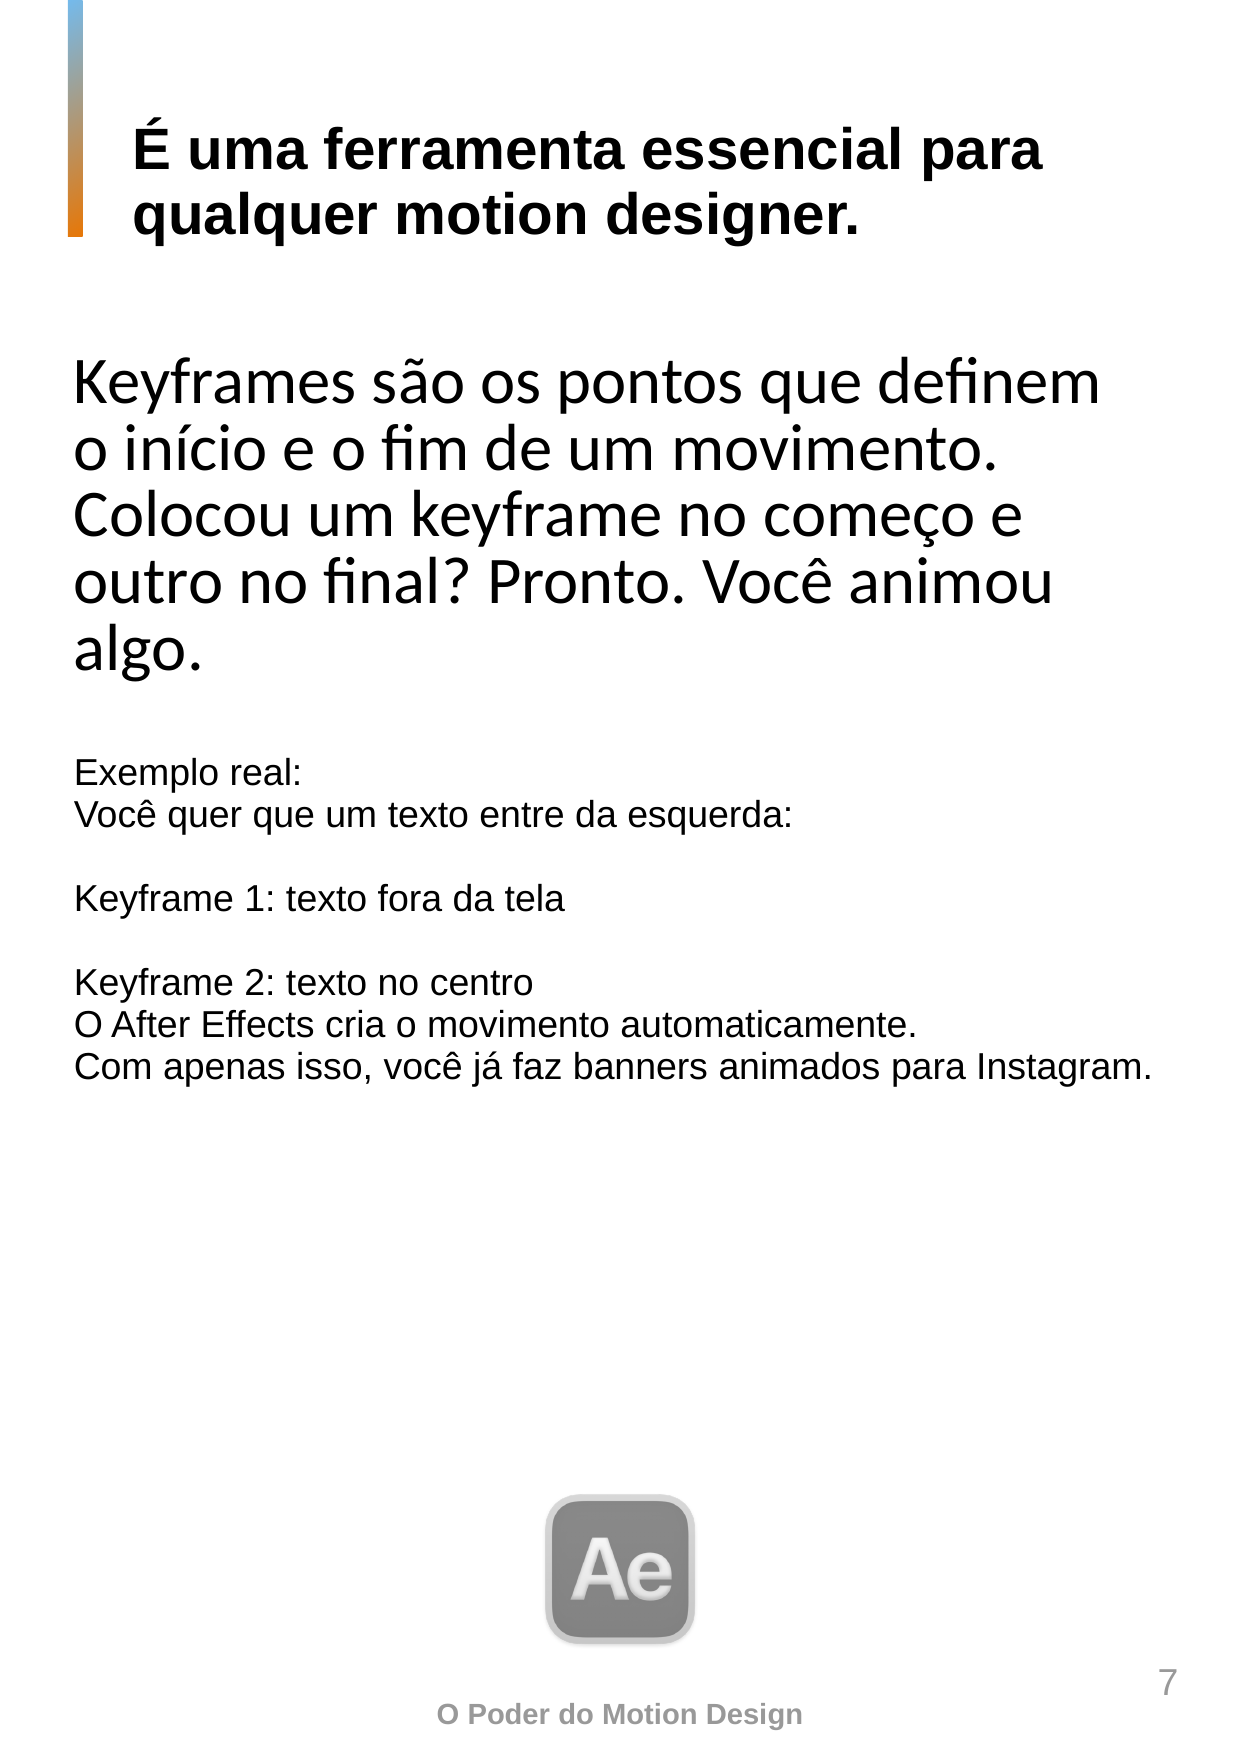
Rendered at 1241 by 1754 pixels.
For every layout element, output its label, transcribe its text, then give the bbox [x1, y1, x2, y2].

text_box É uma ferramenta essencial para qualquer motion designer. [118, 109, 1076, 254]
text_box Exemplo real: Você quer que um texto entre da esquerda: Keyframe 1: texto fora da tela Keyframe 2: texto no centro O After Effects cria o movimento automaticamente. Com apenas isso, você já faz banners animados para Instagram. [59, 744, 1182, 1512]
text_box 7 [1142, 1653, 1194, 1711]
picture [527, 1476, 713, 1662]
text_box [67, 0, 83, 237]
text_box O Poder do Motion Design [421, 1690, 819, 1739]
text_box Keyframes são os pontos que definem o início e o fim de um movimento. Colocou um keyframe no começo e outro no final? Pronto. Você animou algo. [59, 345, 1152, 695]
